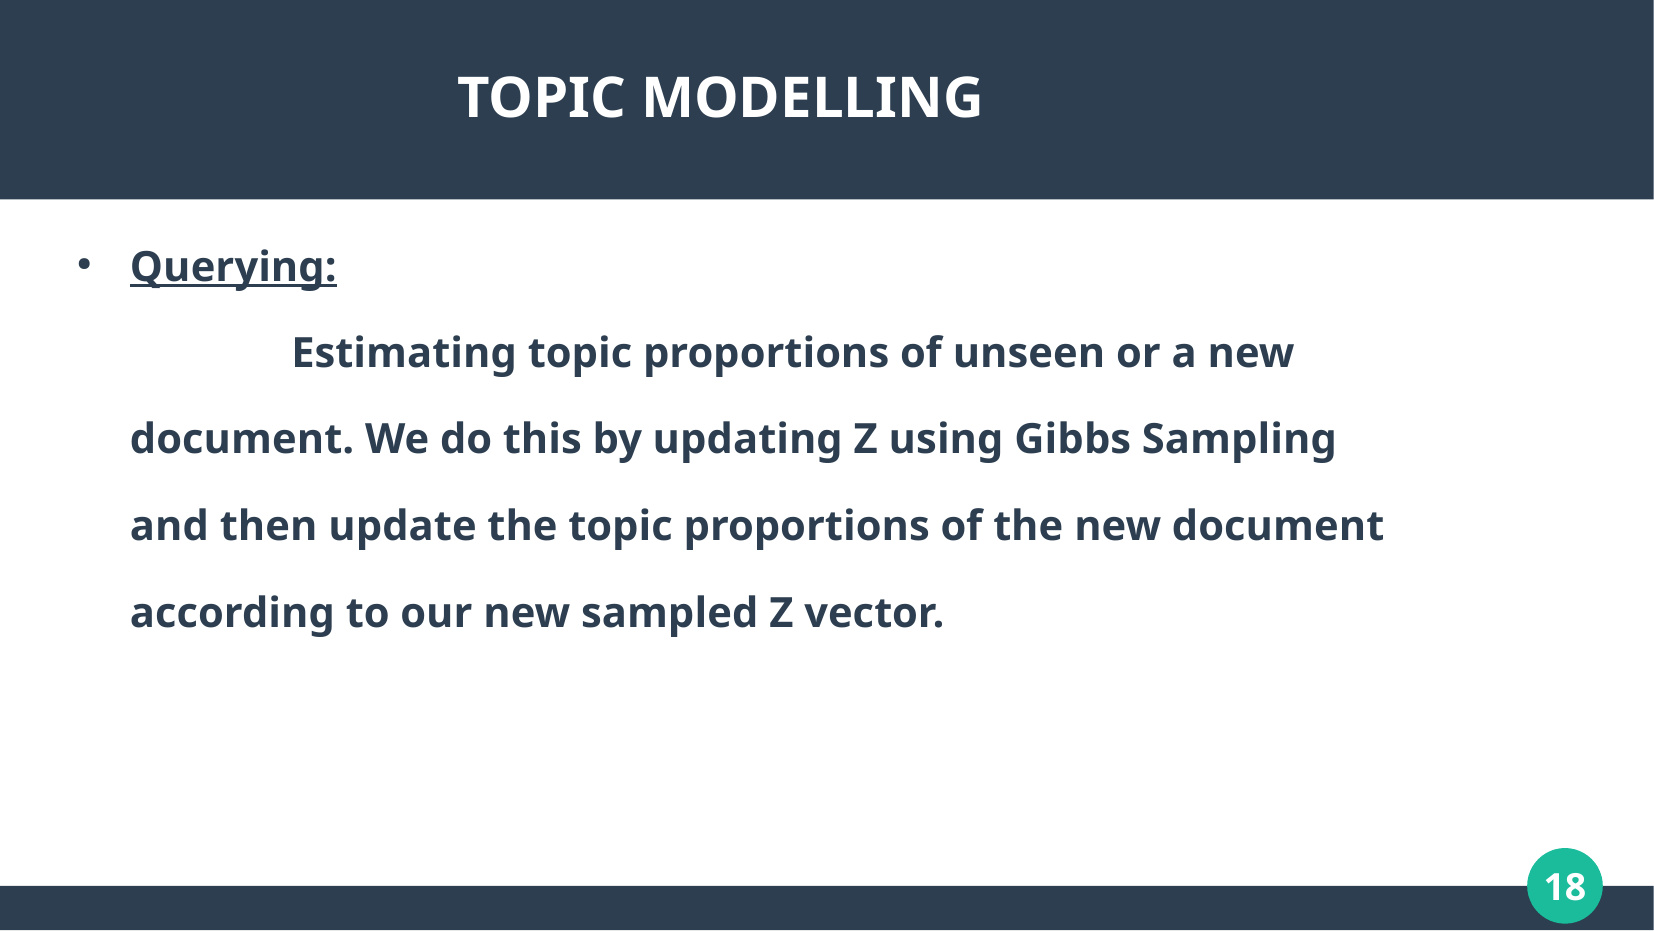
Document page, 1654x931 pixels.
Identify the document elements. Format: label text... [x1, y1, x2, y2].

list Querying: Estimating topic proportions of unseen or a new document. We do this by updating Z using Gibbs Sampling and then update the topic proportions of the new document according to our new sampled Z vector. [59, 236, 1595, 857]
title TOPIC MODELLING [59, 37, 1595, 155]
